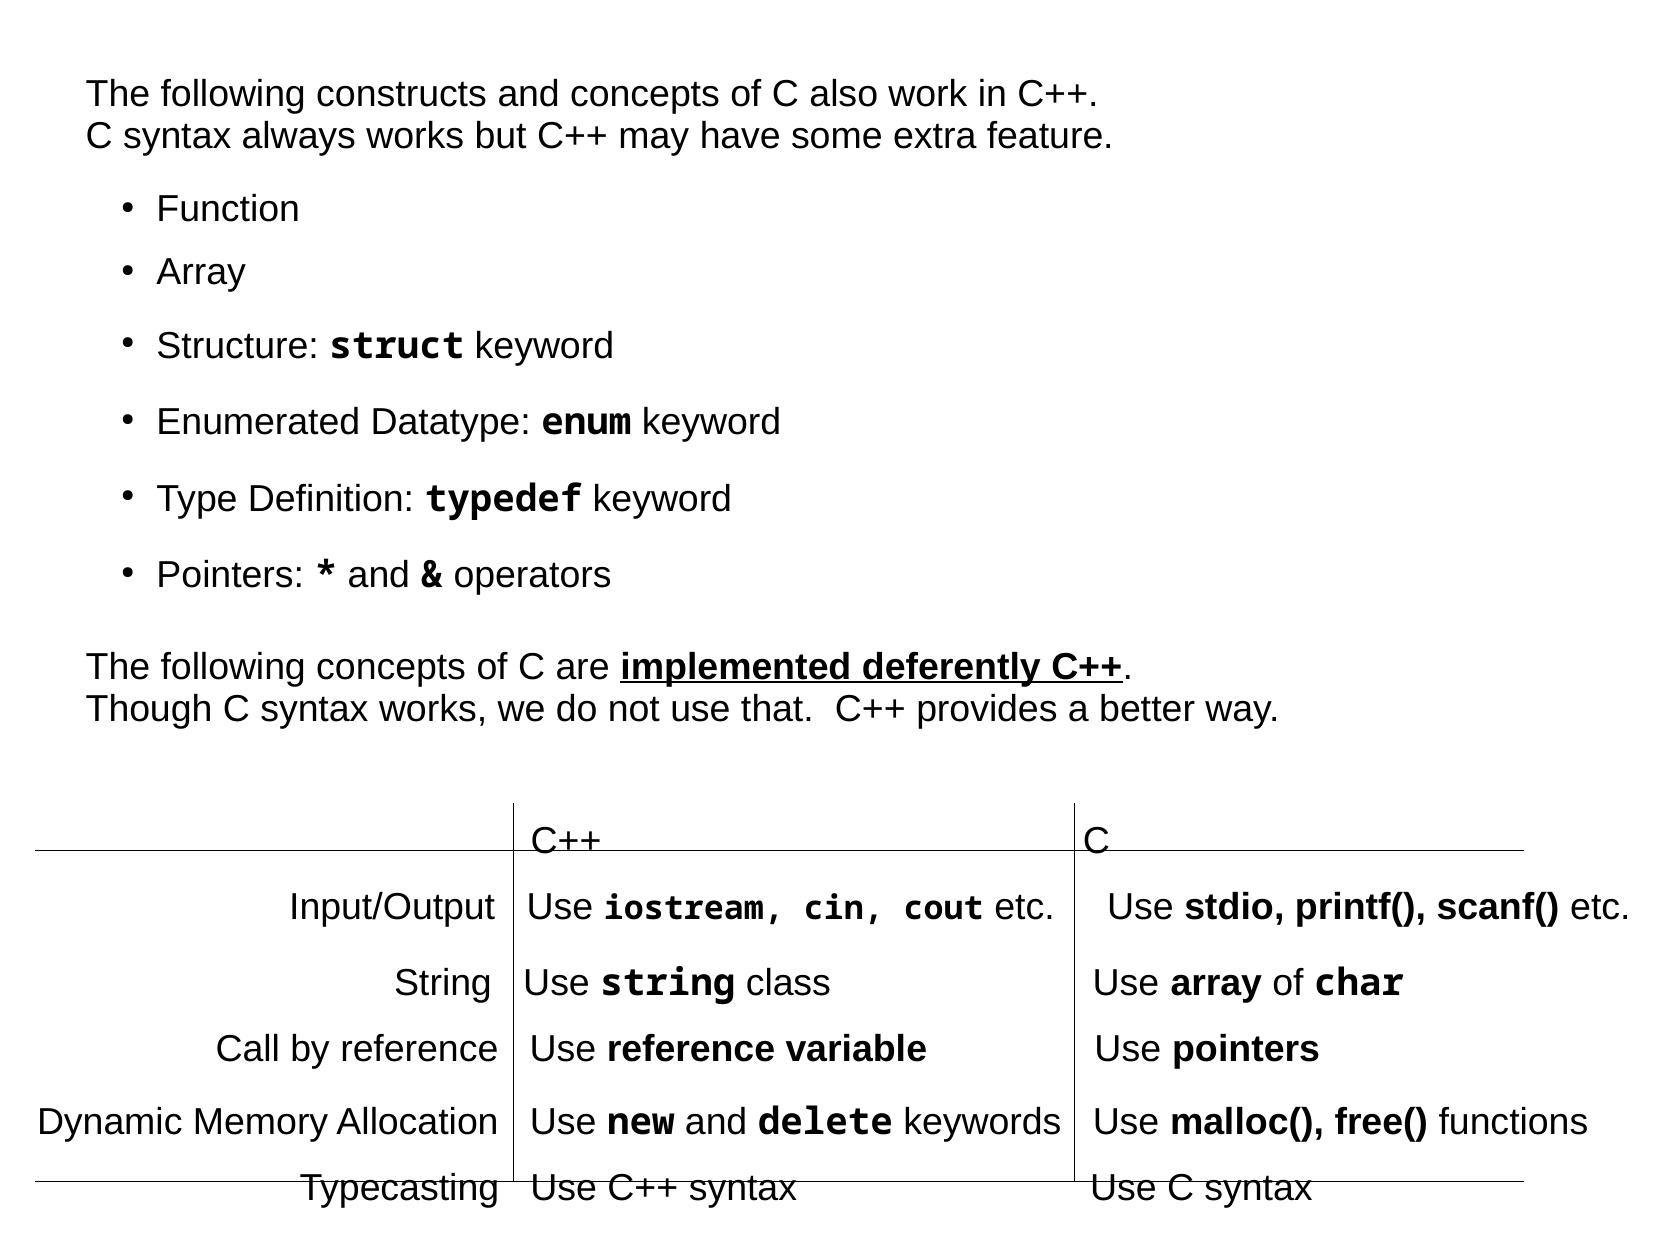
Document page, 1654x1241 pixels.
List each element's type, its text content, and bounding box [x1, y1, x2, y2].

text_box C++ C Input/Output Use iostream, cin, cout etc. Use stdio, printf(), scanf() etc. String Use string class Use array of char Call by reference Use reference variable Use pointers Dynamic Memory Allocation Use new and delete keywords Use malloc(), free() functions Typecasting Use C++ syntax Use C syntax [514, 851, 1074, 1179]
text_box The following concepts of C are implemented deferently C++. Though C syntax works, we do not use that. C++ provides a better way. [70, 637, 1296, 737]
text_box The following constructs and concepts of C also work in C++. C syntax always works but C++ may have some extra feature. [70, 64, 1140, 164]
text_box Function Array Structure: struct keyword Enumerated Datatype: enum keyword Type Definition: typedef keyword Pointers: * and & operators [106, 159, 797, 554]
text_box C++ C Input/Output Use iostream, cin, cout etc. Use stdio, printf(), scanf() etc. String Use string class Use array of char Call by reference Use reference variable Use pointers Dynamic Memory Allocation Use new and delete keywords Use malloc(), free() functions Typecasting Use C++ syntax Use C syntax [22, 791, 1646, 1179]
